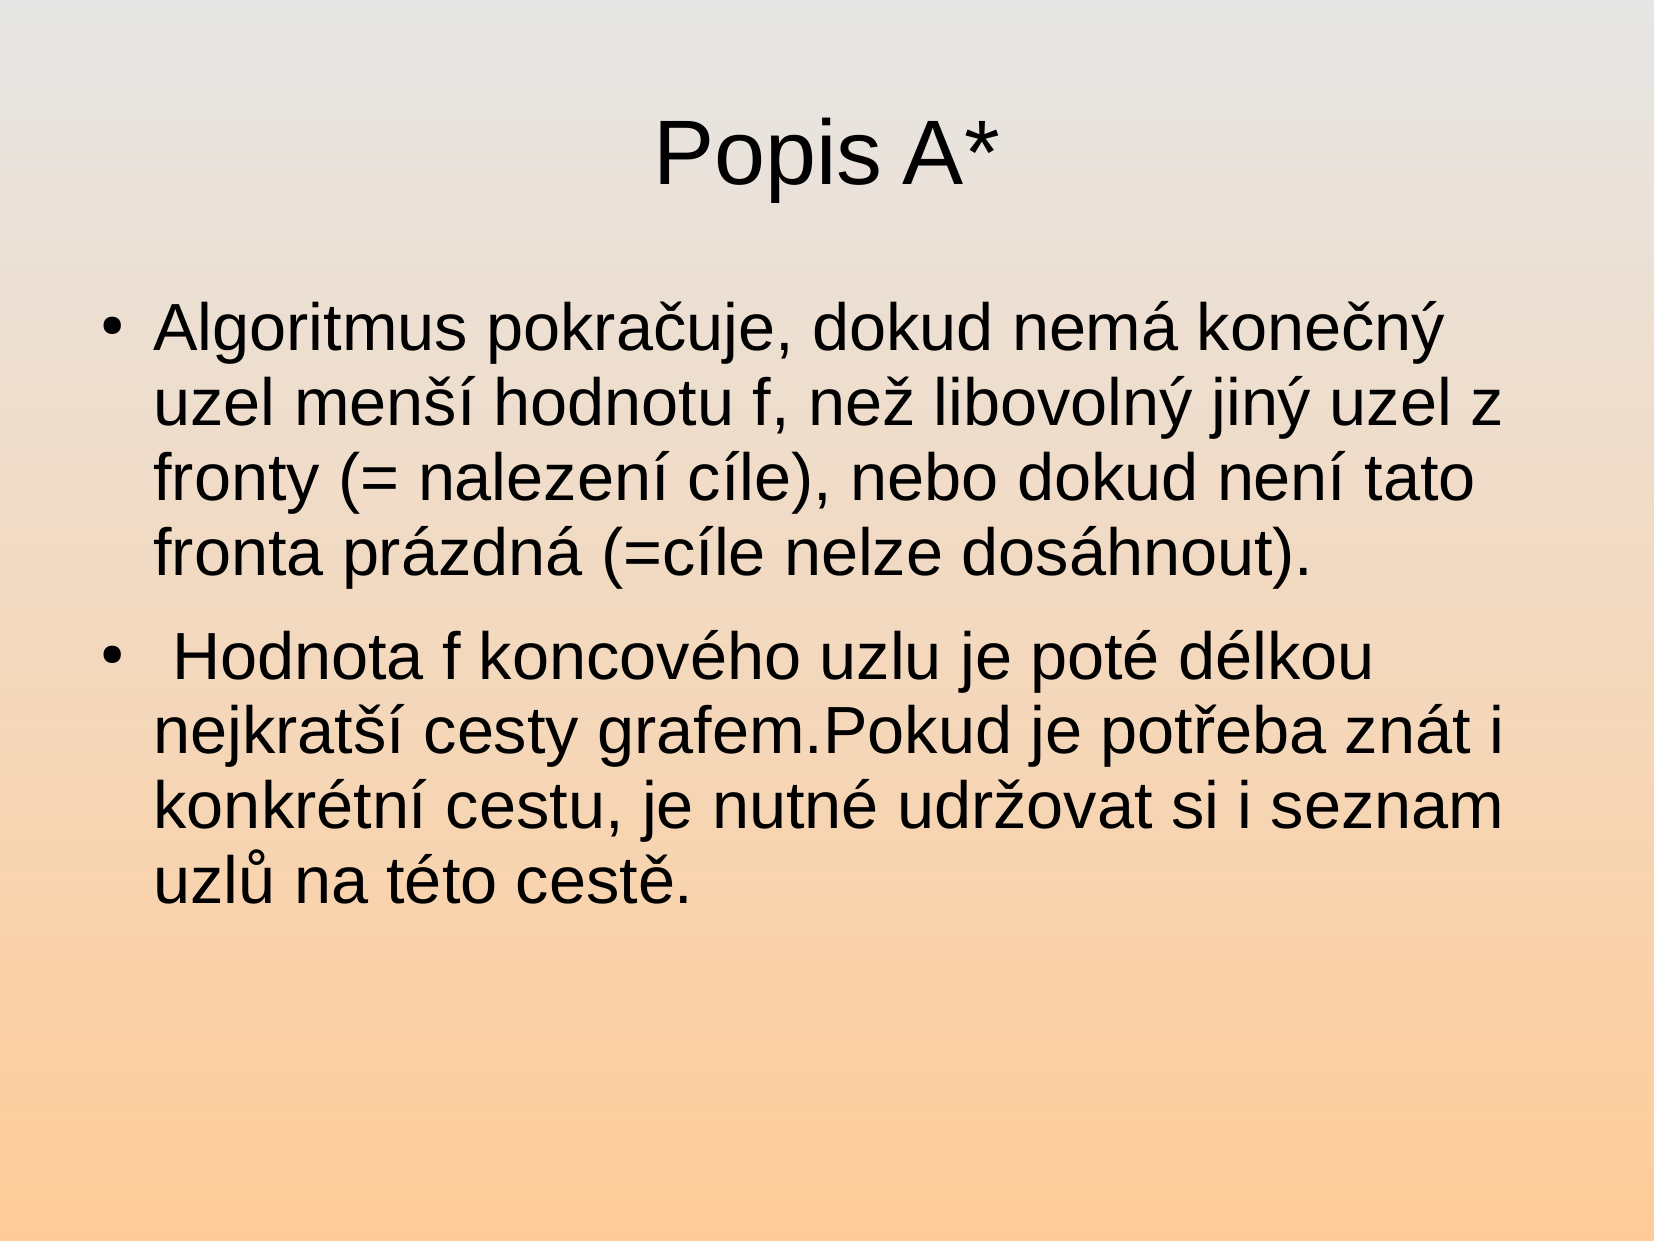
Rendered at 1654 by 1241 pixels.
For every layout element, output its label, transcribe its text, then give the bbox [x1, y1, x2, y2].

list Algoritmus pokračuje, dokud nemá konečný uzel menší hodnotu f, než libovolný jiný uzel z fronty (= nalezení cíle), nebo dokud není tato fronta prázdná (=cíle nelze dosáhnout). Hodnota f koncového uzlu je poté délkou nejkratší cesty grafem.Pokud je potřeba znát i konkrétní cestu, je nutné udržovat si i seznam uzlů na této cestě. [82, 290, 1571, 1094]
title Popis A* [82, 56, 1571, 250]
